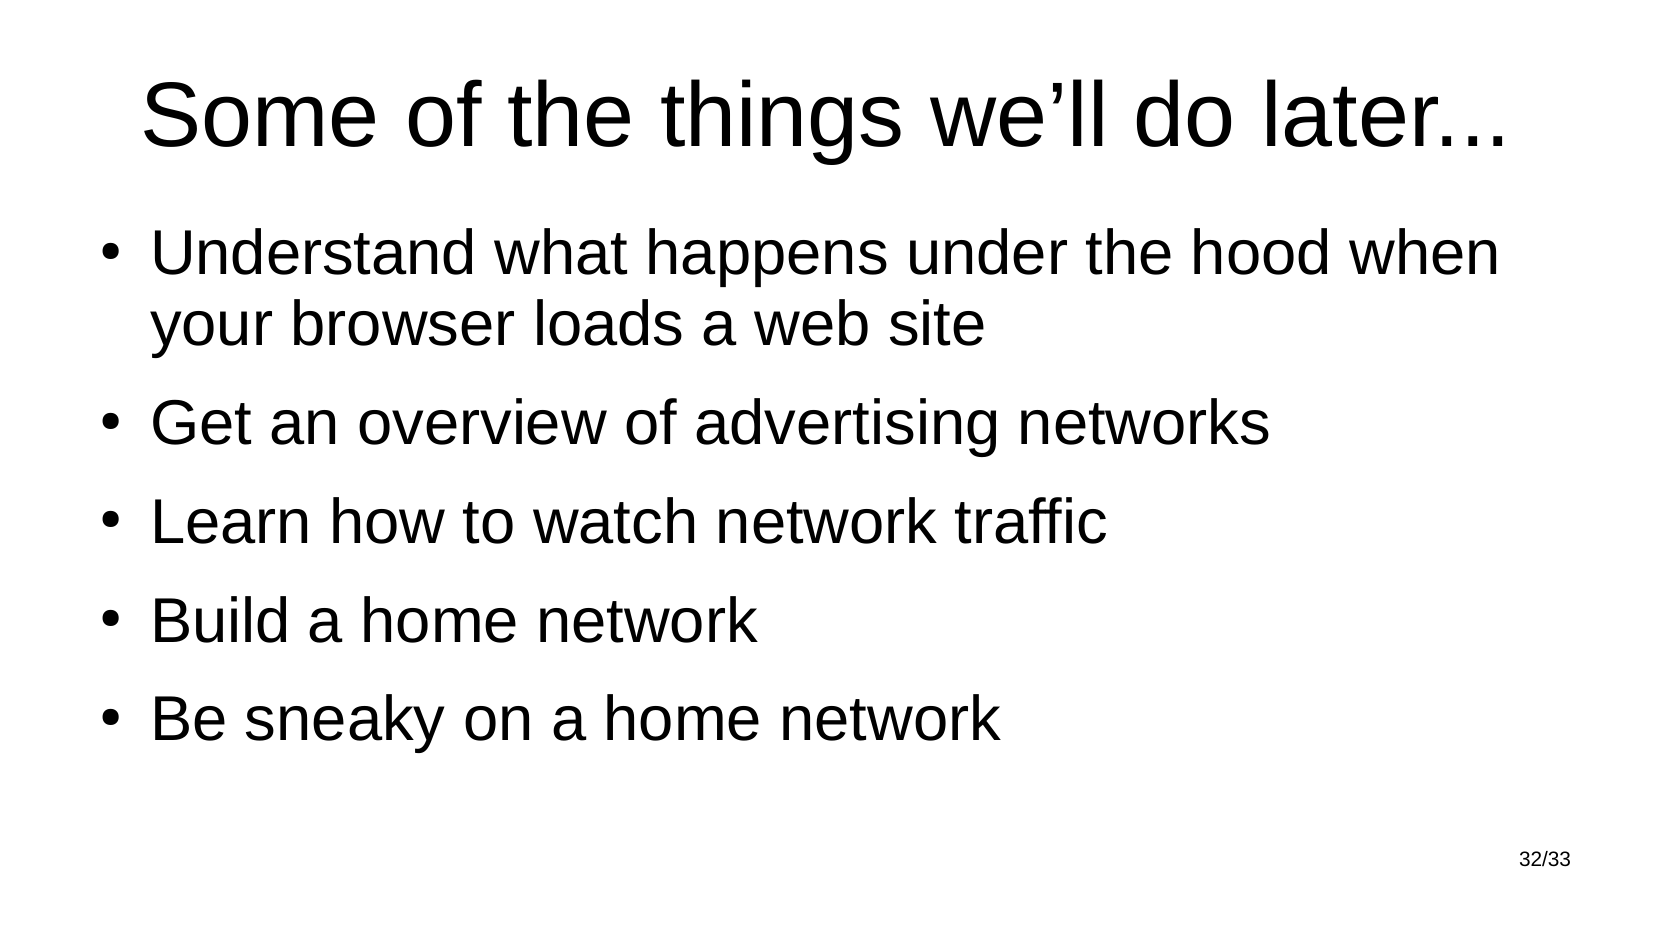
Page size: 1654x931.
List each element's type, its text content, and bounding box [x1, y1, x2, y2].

title Some of the things we’ll do later... [82, 37, 1571, 193]
list Understand what happens under the hood when your browser loads a web site Get an overview of advertising networks Learn how to watch network traffic Build a home network Be sneaky on a home network [82, 217, 1571, 758]
